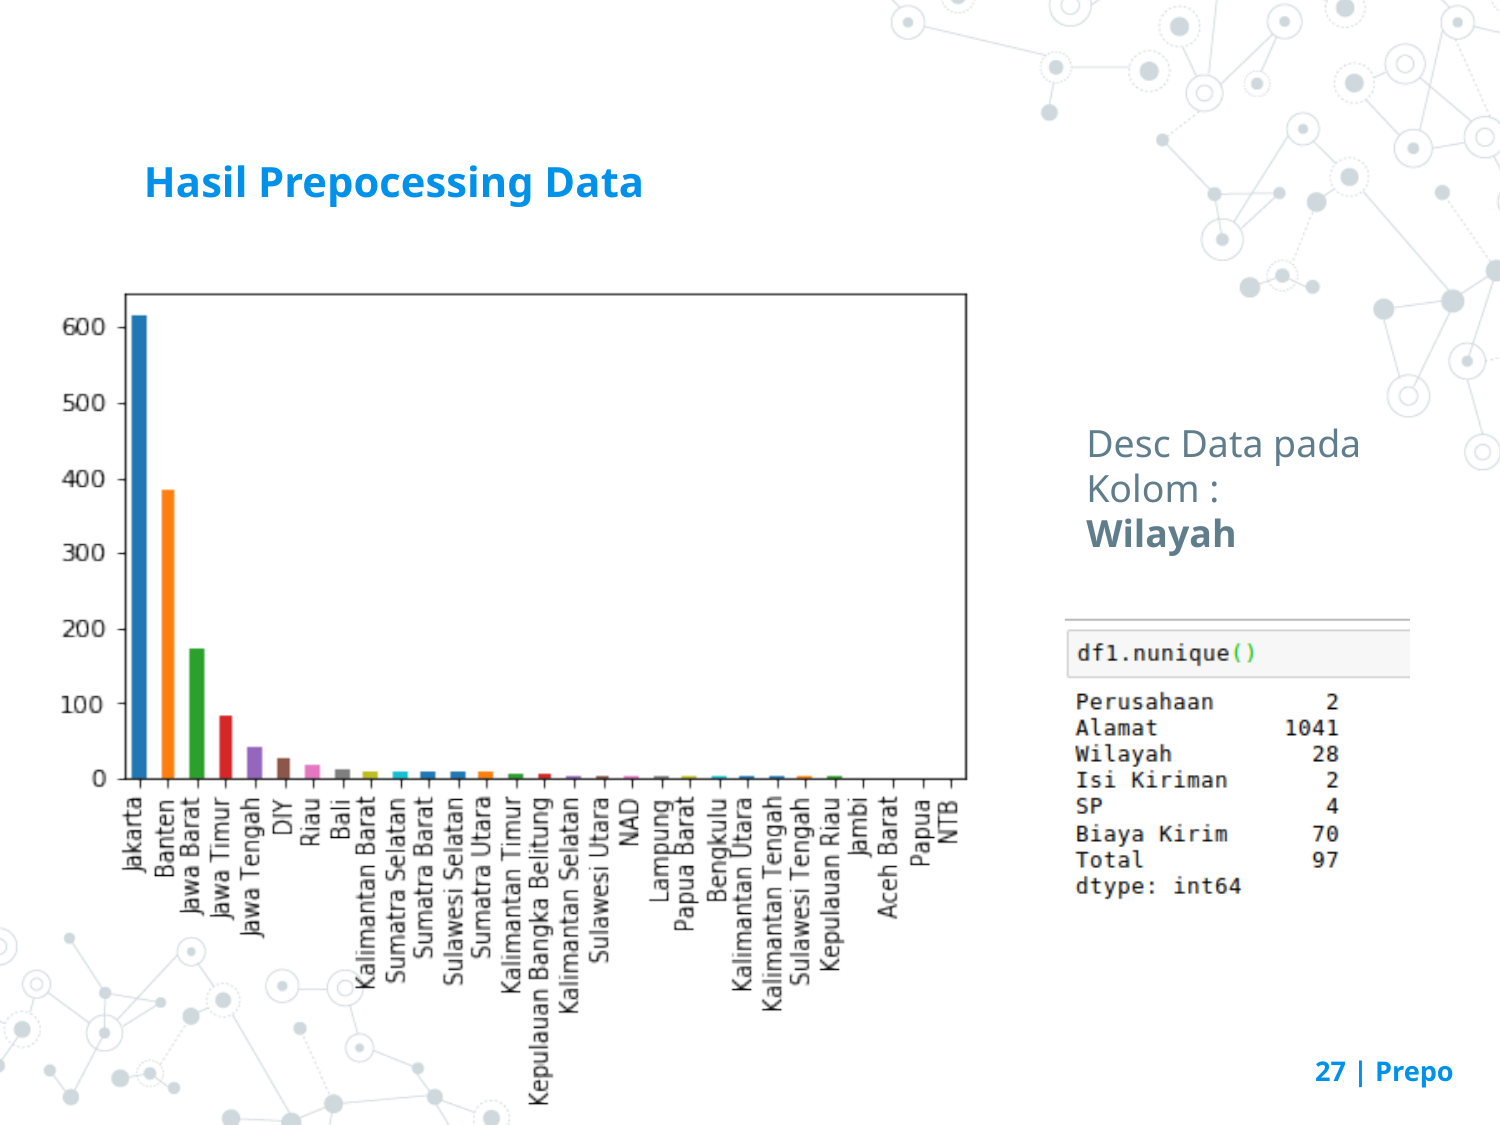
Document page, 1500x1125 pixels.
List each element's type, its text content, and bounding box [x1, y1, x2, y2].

slide_number <number> | Prepo [1245, 1038, 1469, 1125]
picture [0, 0, 1500, 1125]
text_box Desc Data pada Kolom : Wilayah [1065, 404, 1500, 901]
title Hasil Prepocessing Data [128, 149, 1372, 222]
